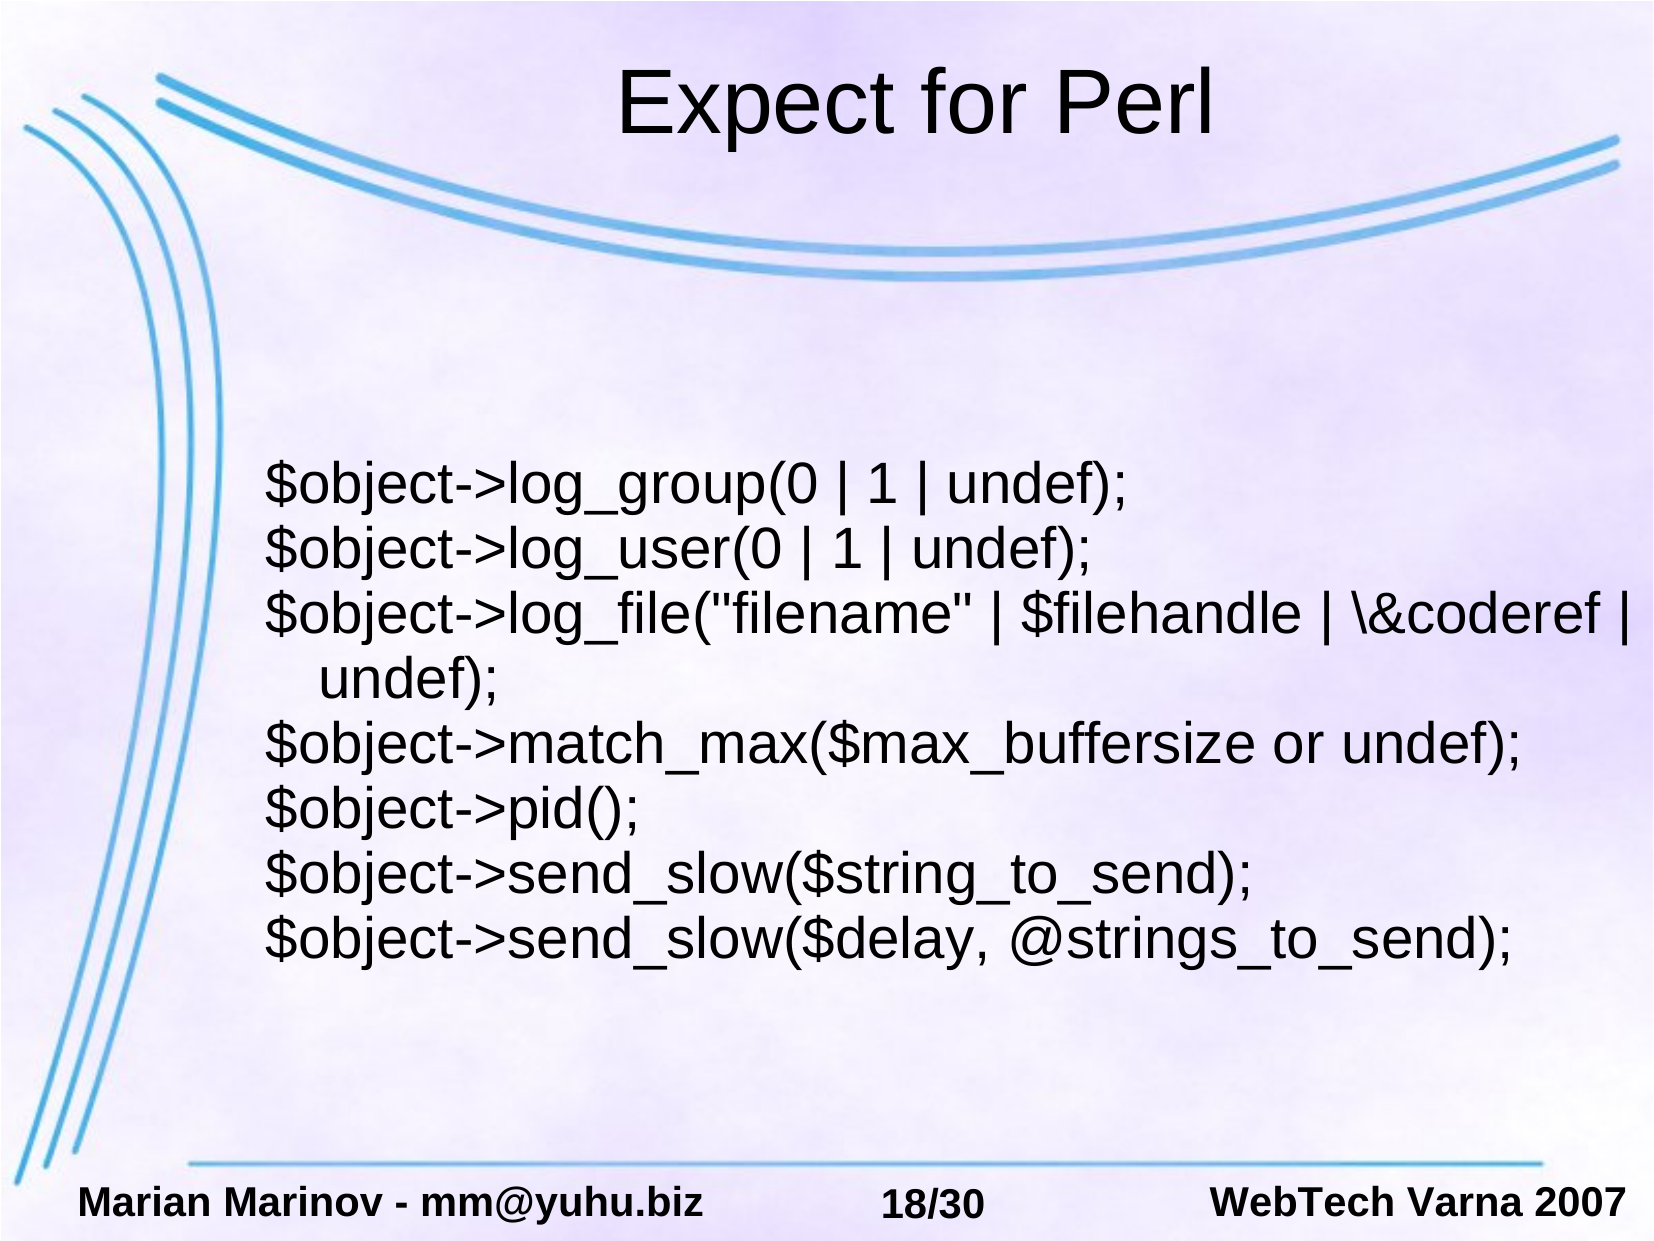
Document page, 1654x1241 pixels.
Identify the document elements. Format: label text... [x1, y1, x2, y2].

text_box Marian Marinov - mm@yuhu.biz [62, 1171, 720, 1233]
title Expect for Perl [82, 49, 1571, 257]
subtitle $object->log_group(0 | 1 | undef); $object->log_user(0 | 1 | undef); $object->log_file("filename" | $filehandle | \&coderef | undef); $object->match_max($max_buffersize or undef); $object->pid(); $object->send_slow($string_to_send); $object->send_slow($delay, @strings_to_send); [0, 302, 1654, 1121]
picture [1, 1, 1654, 302]
text_box WebTech Varna 2007 [1194, 1171, 1643, 1233]
text_box 18/30 [866, 1172, 1001, 1235]
picture [1, 1121, 1654, 1241]
